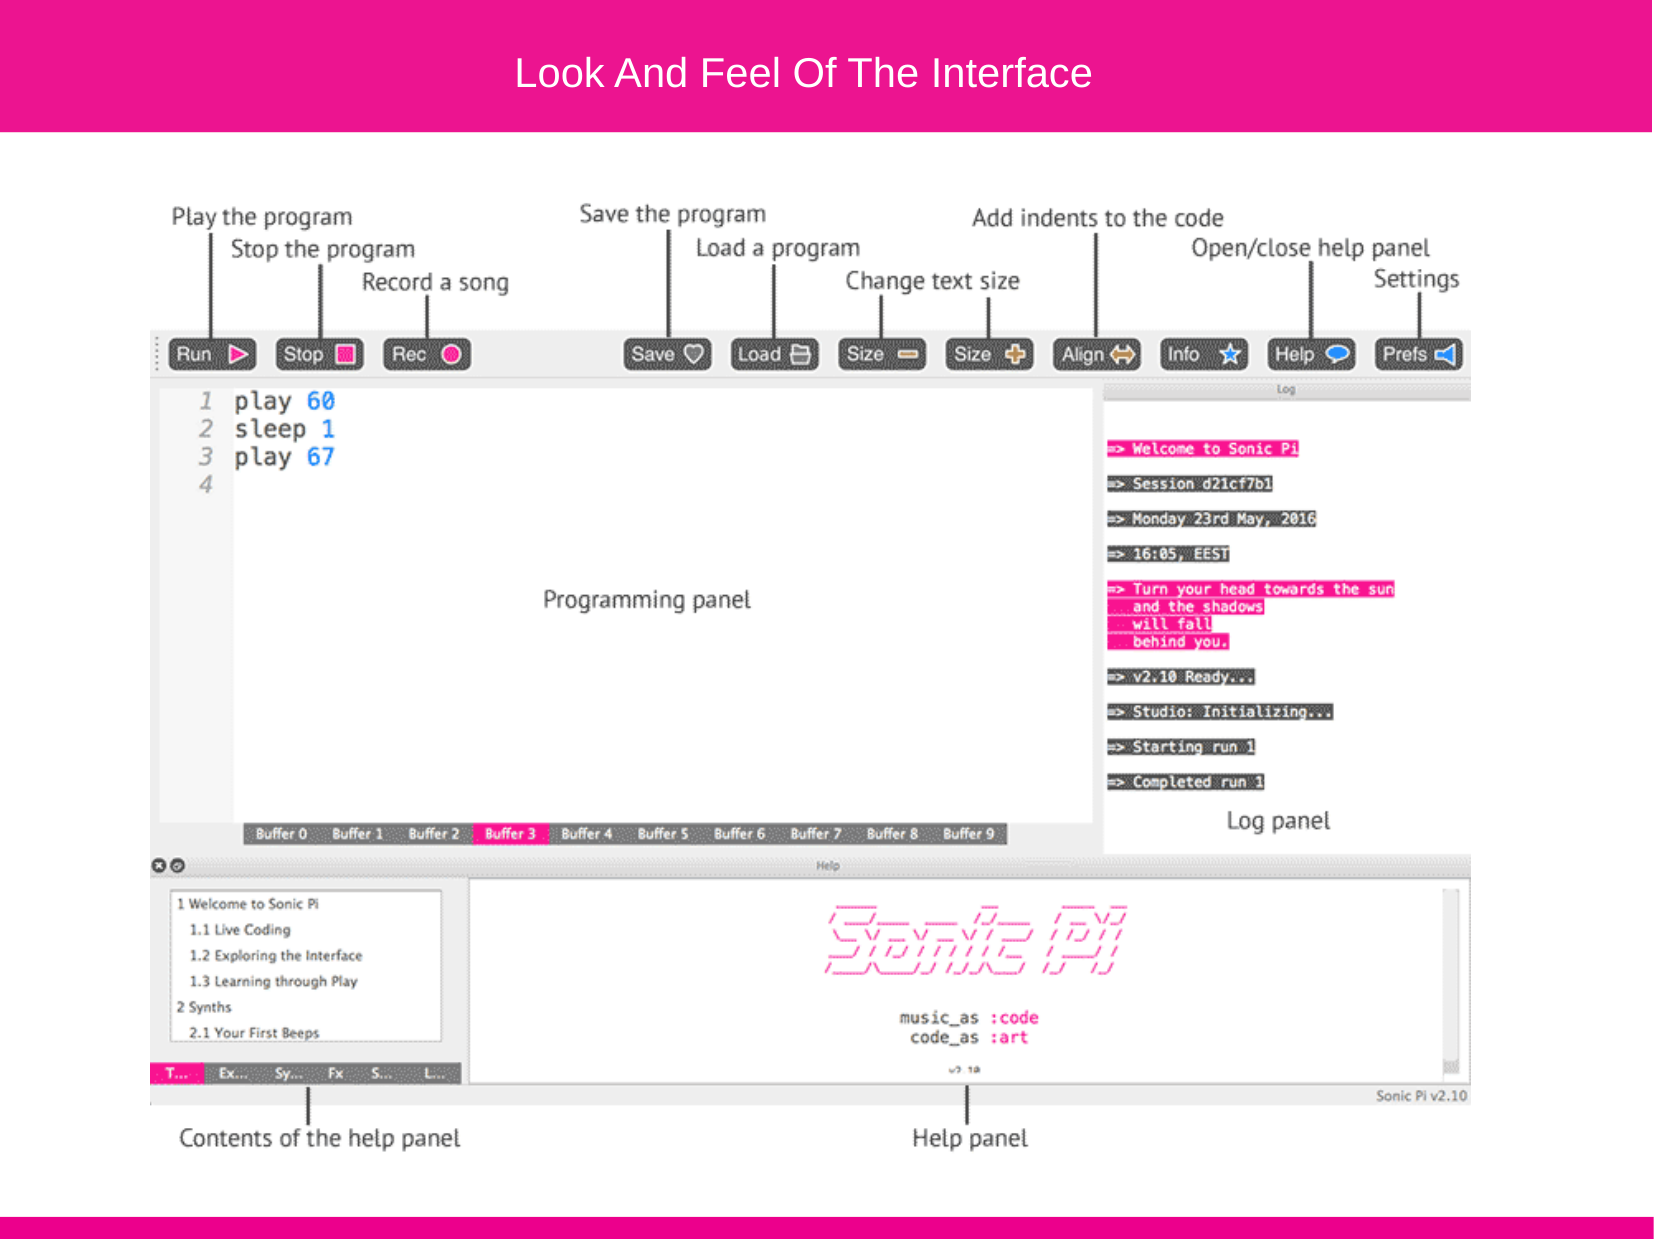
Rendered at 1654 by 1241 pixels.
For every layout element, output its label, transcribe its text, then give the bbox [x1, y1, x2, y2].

picture [0, 0, 1654, 1241]
title Look And Feel Of The Interface [60, 30, 1549, 116]
